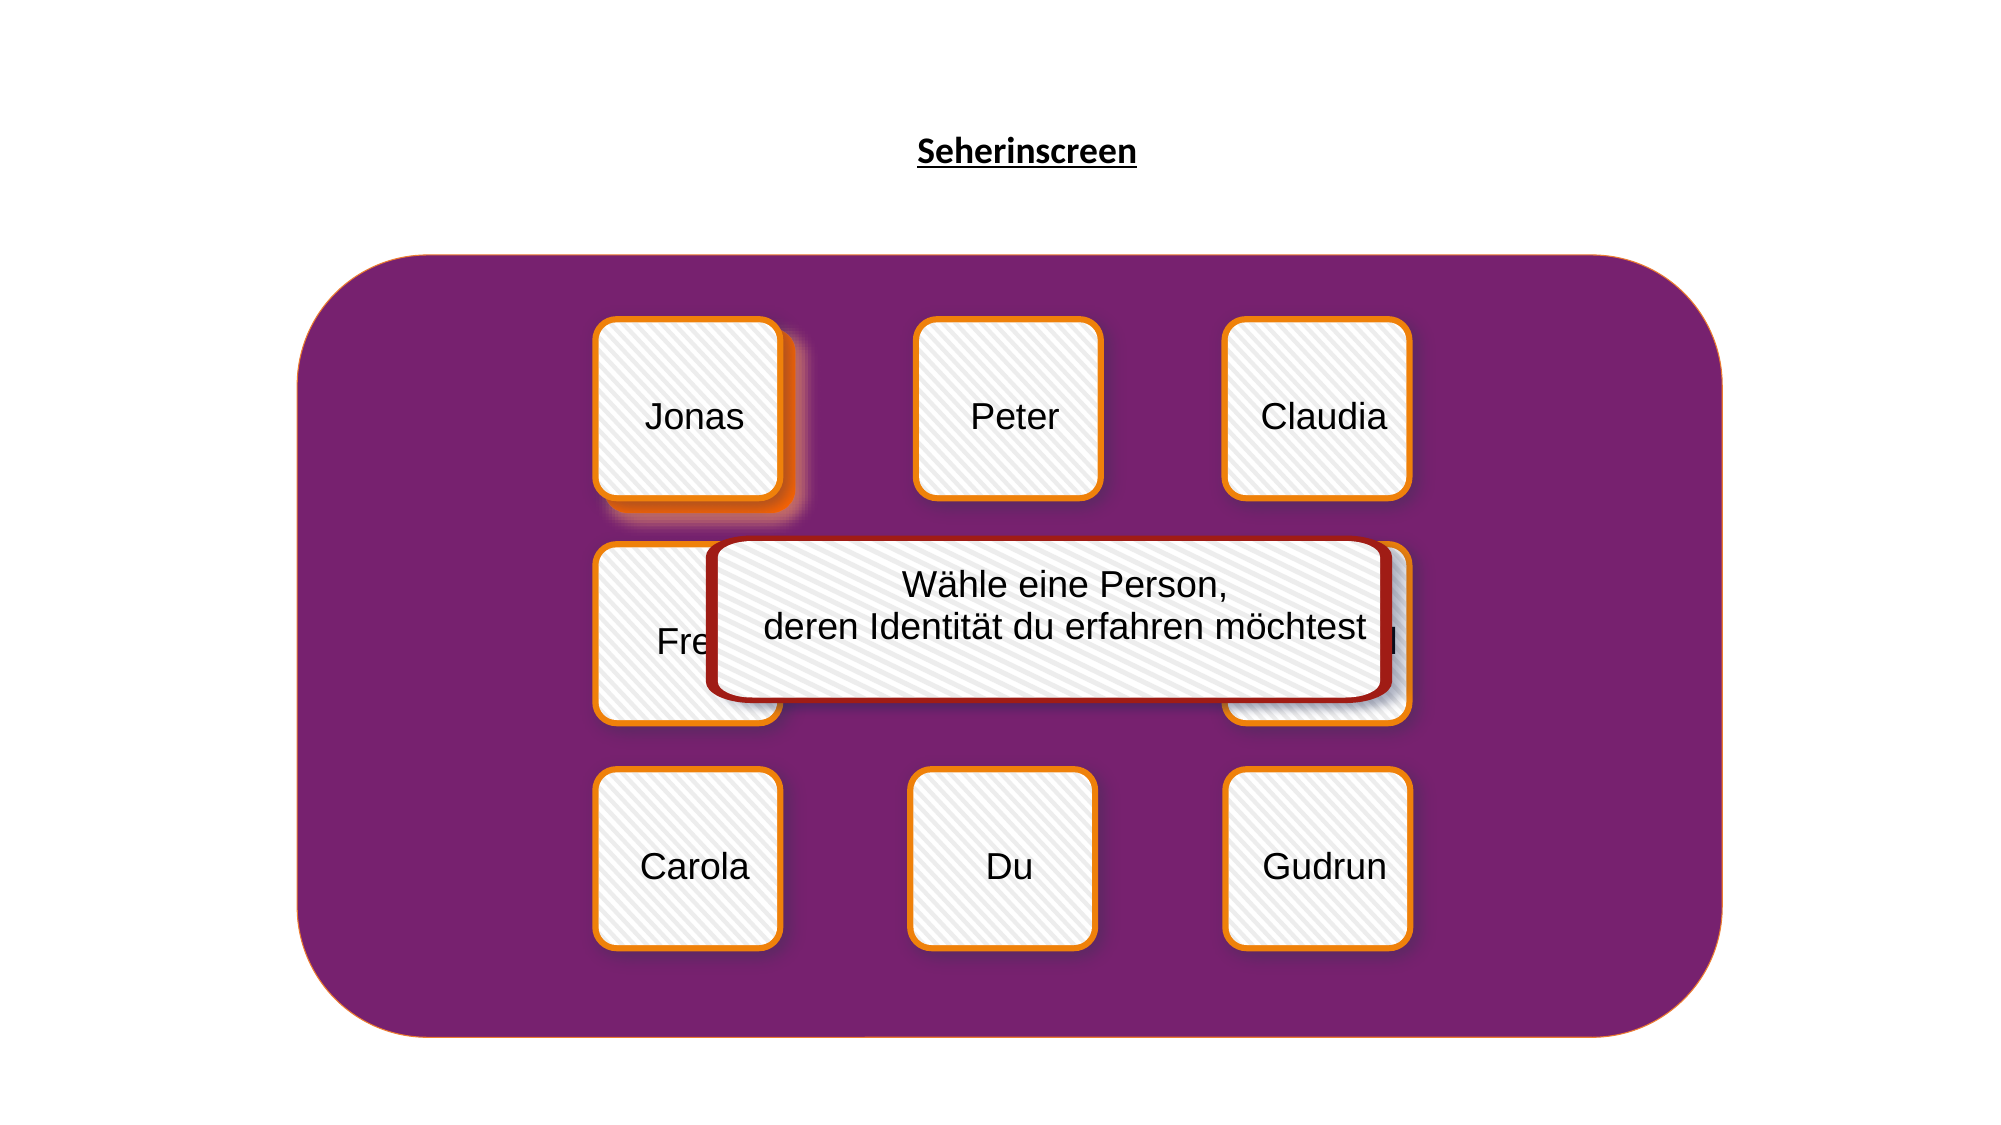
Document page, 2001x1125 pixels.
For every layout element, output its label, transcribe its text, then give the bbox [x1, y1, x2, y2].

text_box Seherinscreen [795, 118, 1261, 179]
picture [884, 743, 1135, 991]
picture [570, 293, 1456, 991]
text_box [297, 254, 1723, 1038]
